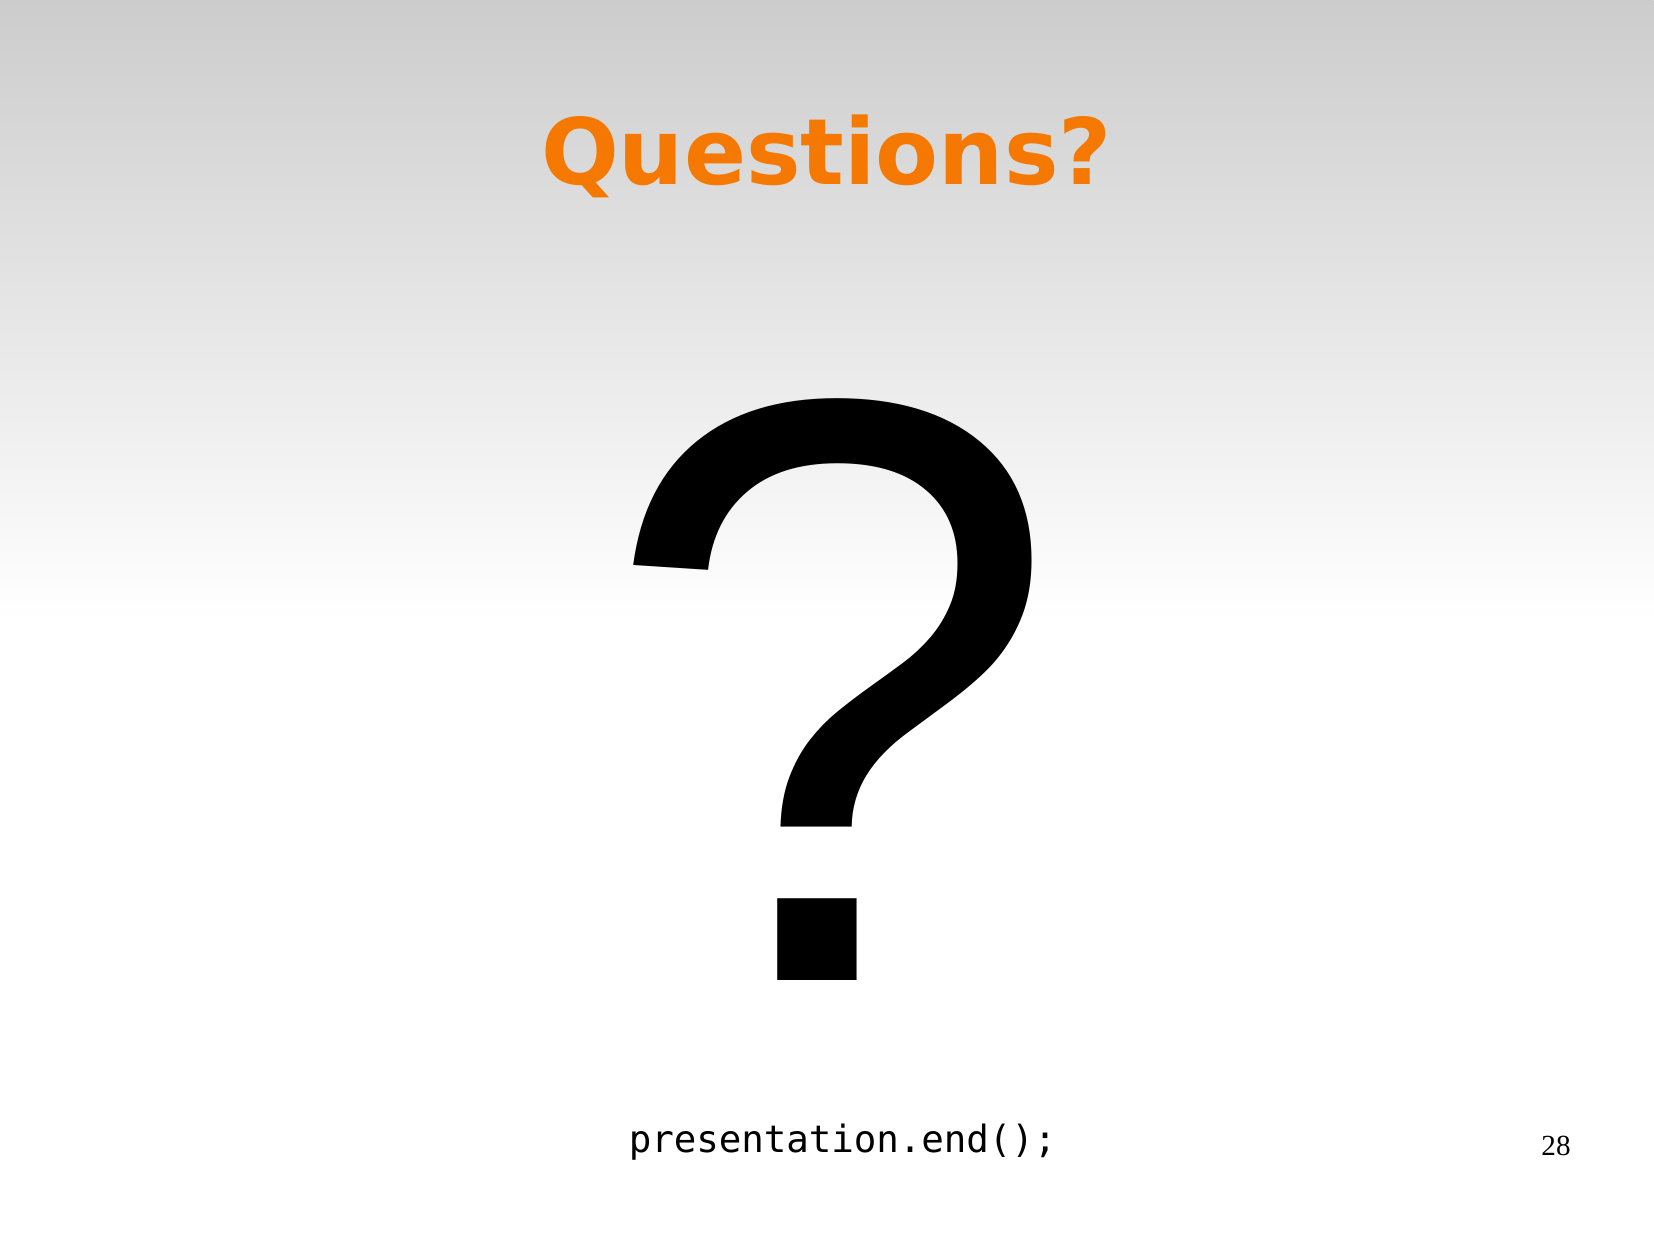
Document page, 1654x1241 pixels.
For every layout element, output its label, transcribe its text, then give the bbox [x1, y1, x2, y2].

text_box presentation.end(); [614, 1110, 1072, 1169]
text_box ? [584, 218, 1058, 1165]
title Questions? [82, 49, 1571, 257]
